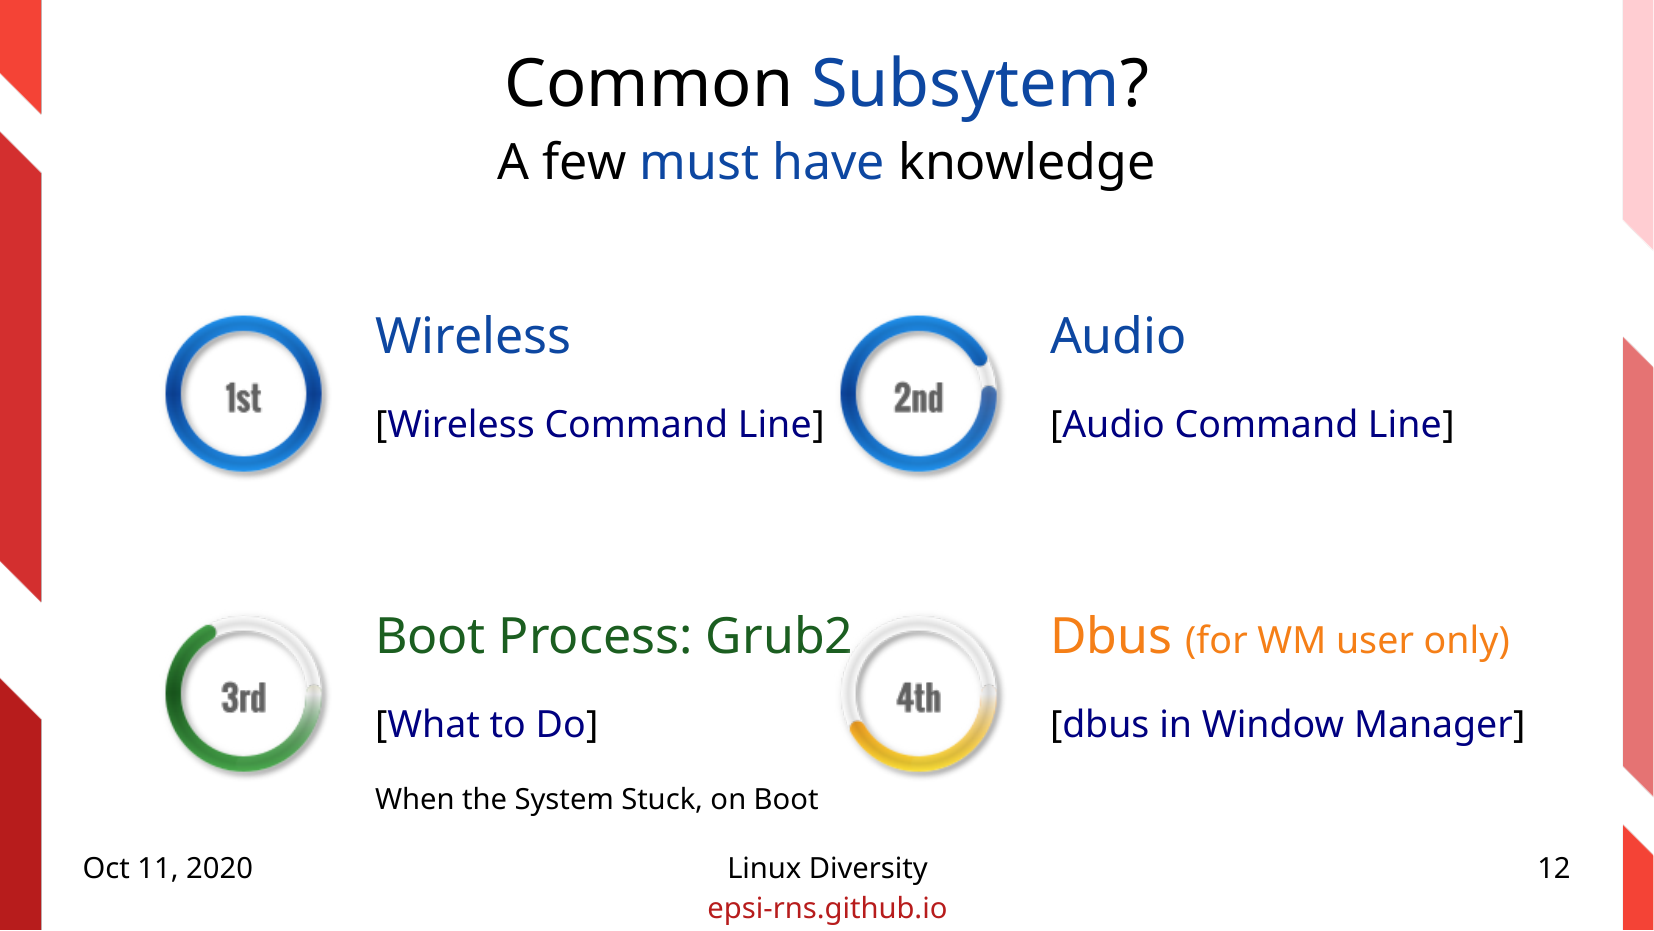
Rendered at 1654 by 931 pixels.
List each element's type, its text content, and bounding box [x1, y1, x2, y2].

title Common Subsytem? A few must have knowledge [82, 37, 1571, 193]
list Boot Process: Grub2 [What to Do] When the System Stuck, on Boot [375, 600, 1006, 901]
list Audio [Audio Command Line] [1050, 300, 1501, 459]
list Wireless [Wireless Command Line] [375, 300, 825, 459]
picture [0, 0, 1654, 930]
list Dbus (for WM user only) [dbus in Window Manager] [1050, 600, 1621, 886]
